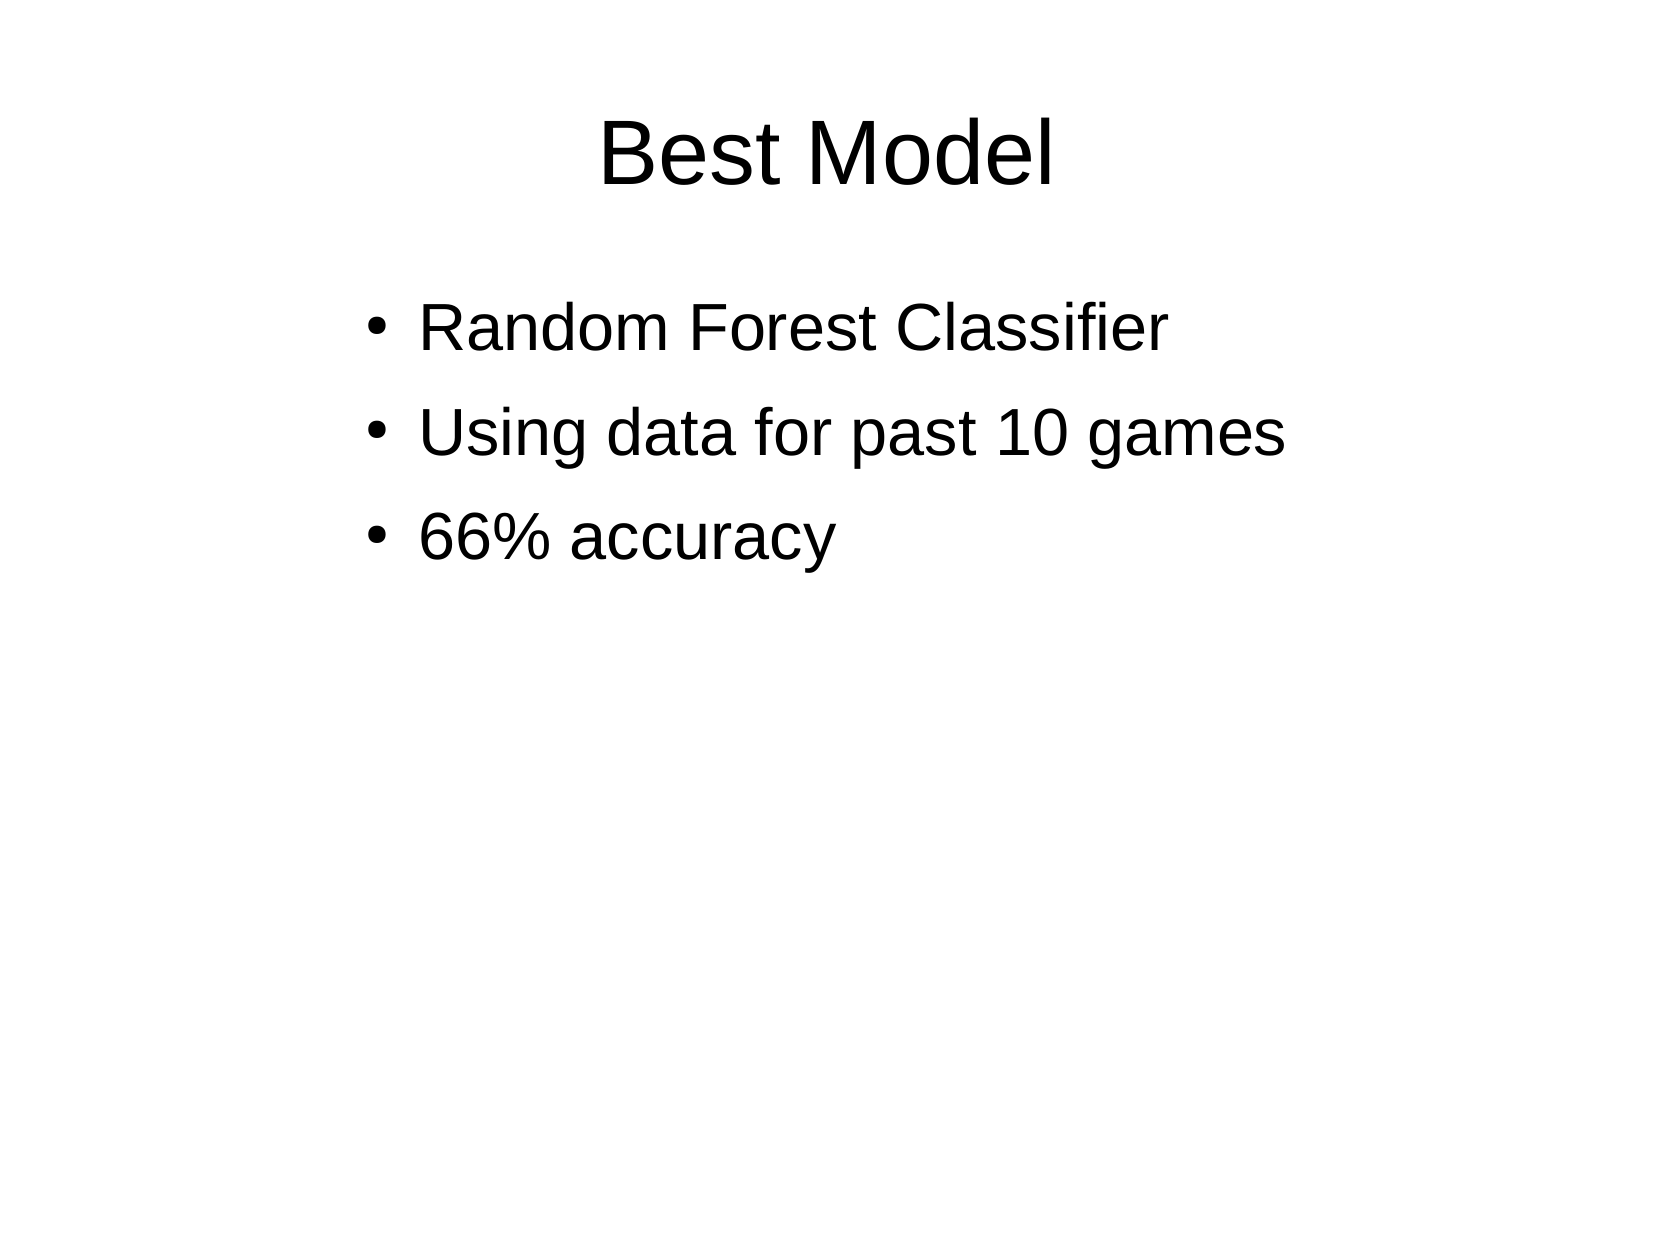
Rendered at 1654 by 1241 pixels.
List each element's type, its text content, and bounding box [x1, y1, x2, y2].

list Random Forest Classifier Using data for past 10 games 66% accuracy [347, 290, 1307, 1010]
title Best Model [82, 49, 1571, 257]
